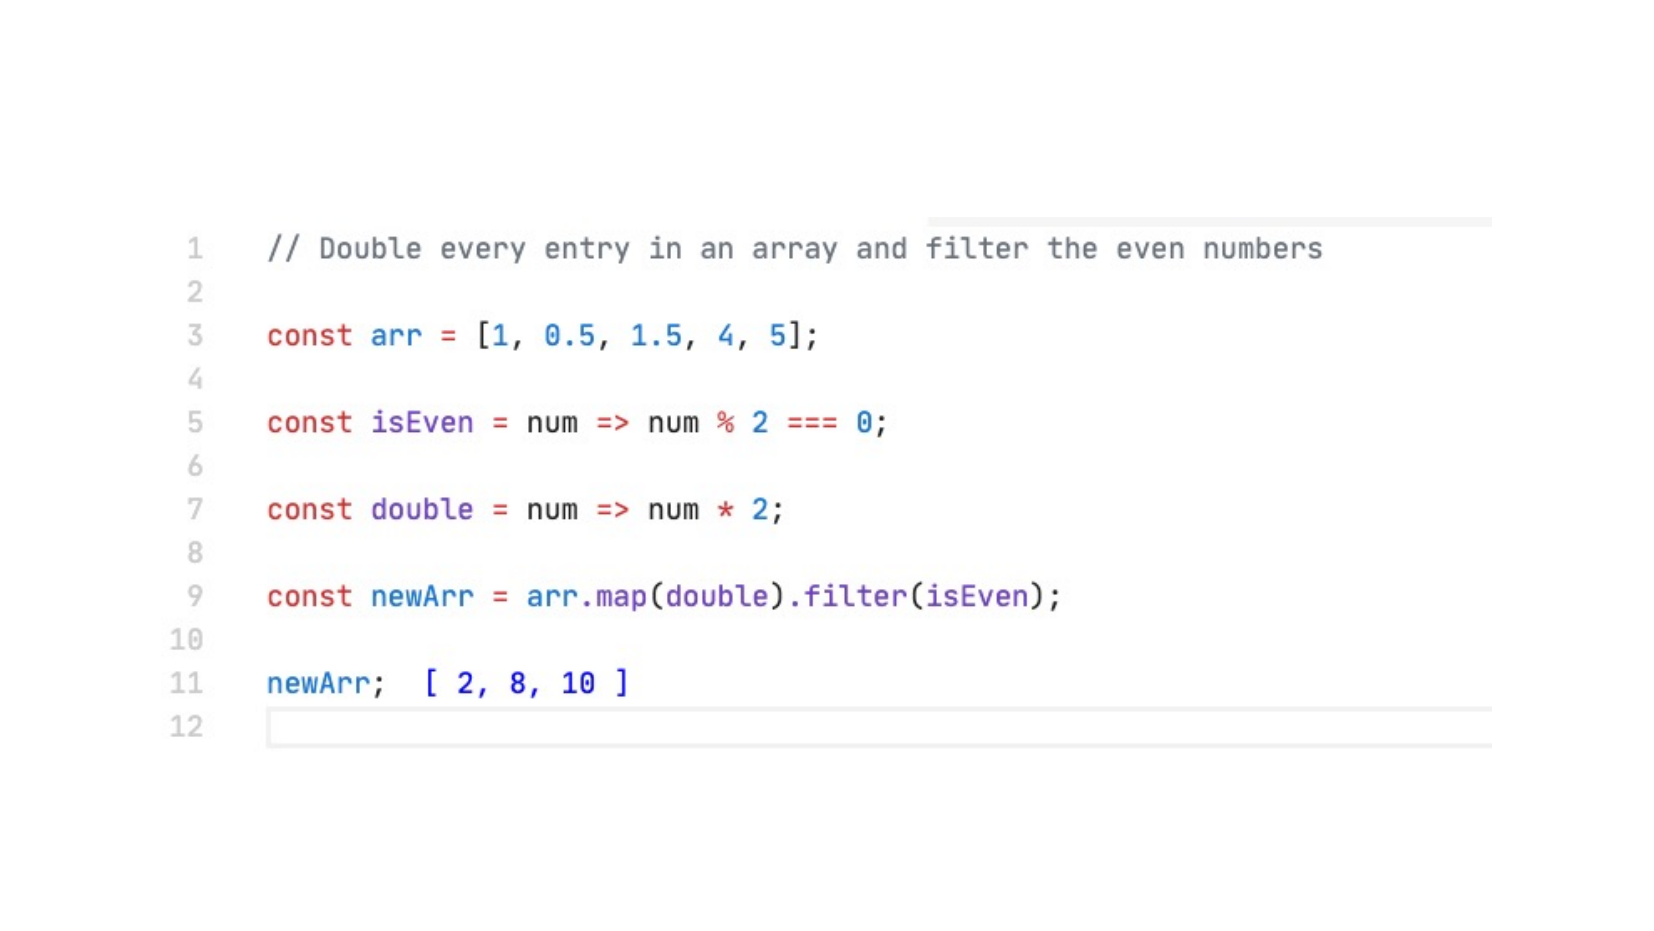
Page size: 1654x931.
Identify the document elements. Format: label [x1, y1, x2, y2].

picture [161, 217, 1492, 758]
